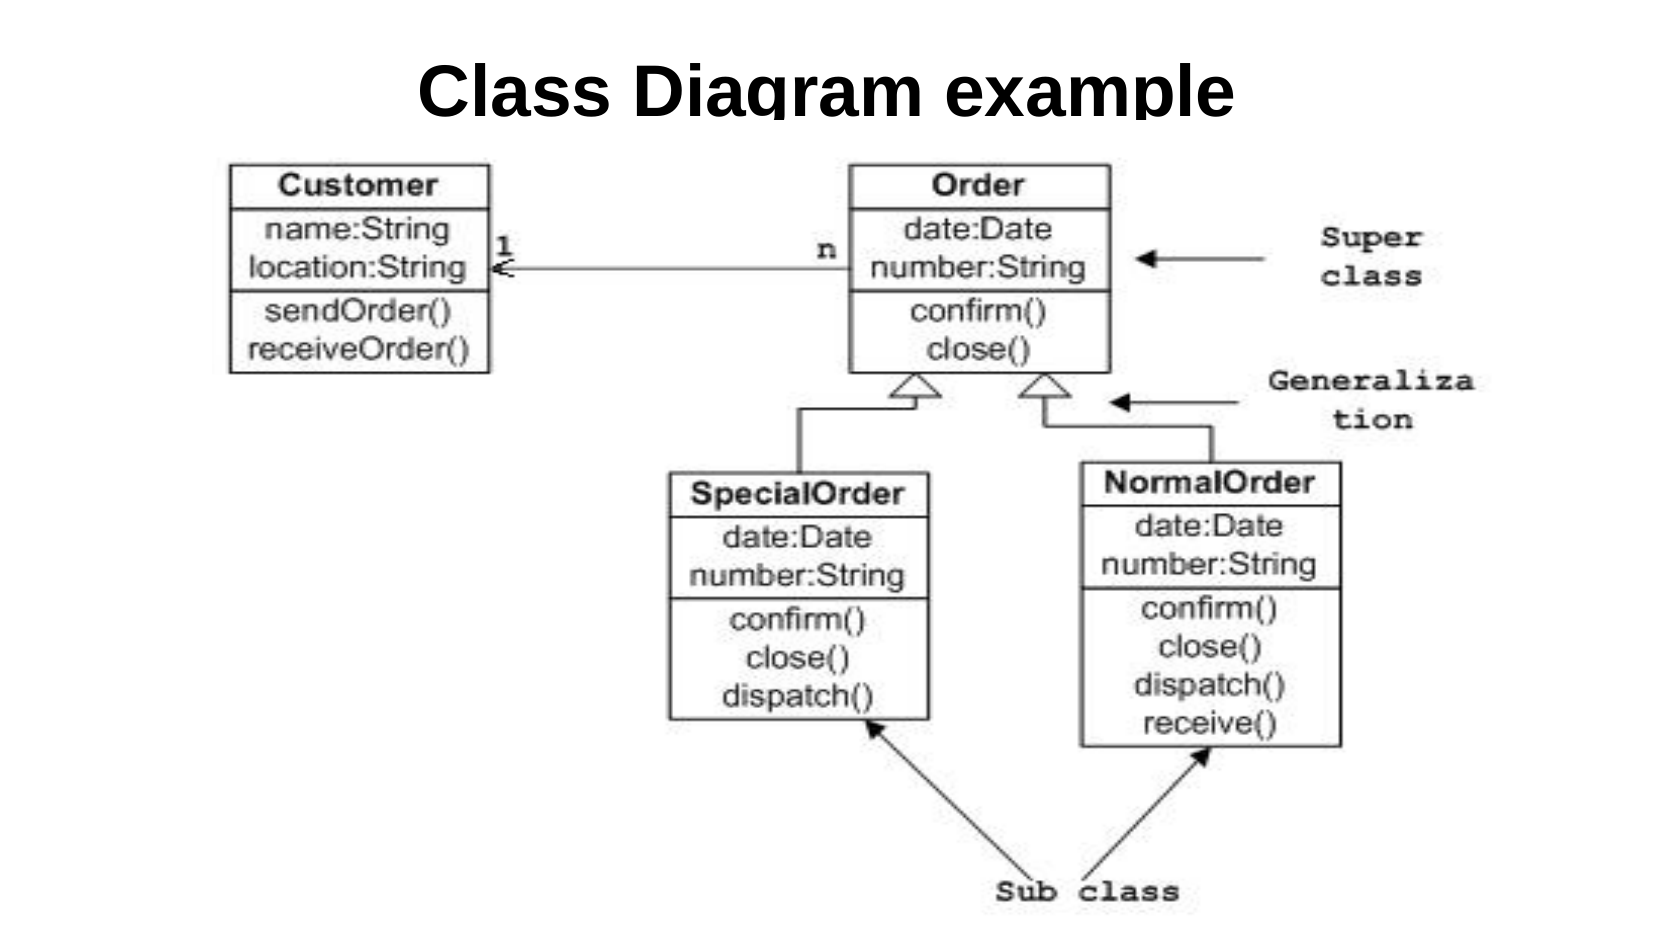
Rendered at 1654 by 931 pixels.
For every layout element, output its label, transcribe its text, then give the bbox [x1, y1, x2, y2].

picture [212, 120, 1501, 922]
title Class Diagram example [82, 37, 1571, 147]
